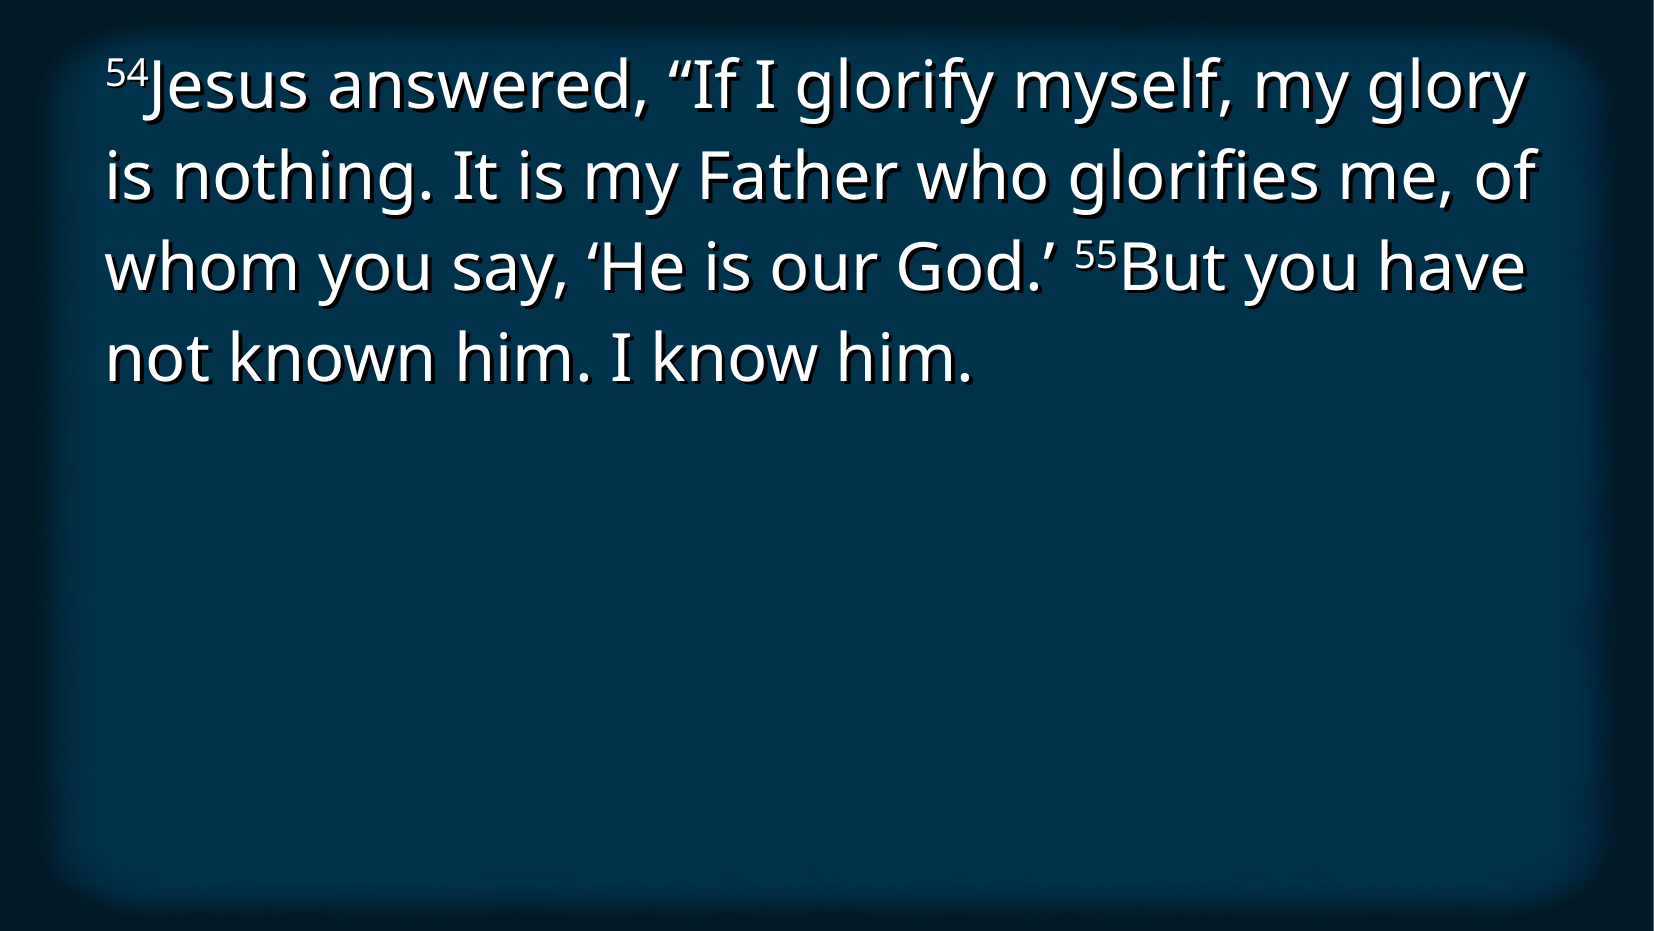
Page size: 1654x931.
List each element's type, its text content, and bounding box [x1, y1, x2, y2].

text_box 54Jesus answered, “If I glorify myself, my glory is nothing. It is my Father who glorifies me, of whom you say, ‘He is our God.’ 55But you have not known him. I know him. [90, 30, 1561, 400]
picture [0, 0, 1654, 931]
